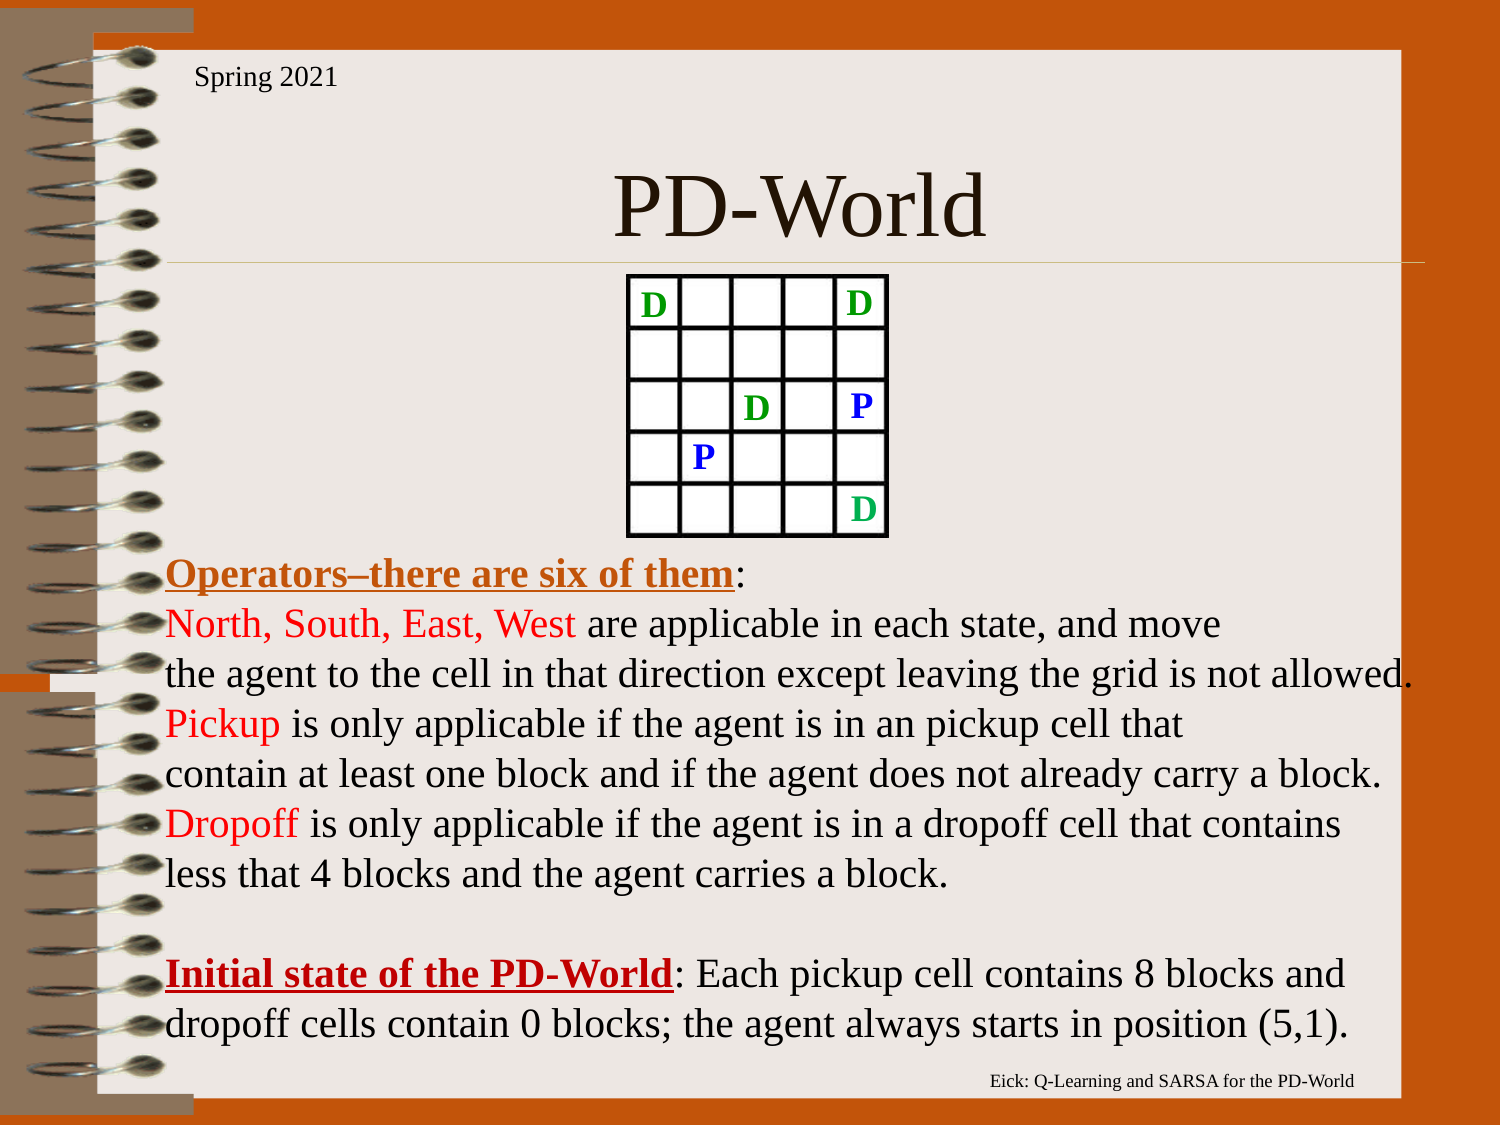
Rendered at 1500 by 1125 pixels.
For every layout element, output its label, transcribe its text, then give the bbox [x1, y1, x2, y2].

text_box P [835, 373, 889, 434]
picture [0, 8, 194, 674]
text_box P [677, 424, 731, 485]
picture [0, 692, 150, 1115]
text_box D [728, 375, 787, 436]
text_box D [835, 476, 893, 537]
title PD-World [174, 125, 1425, 275]
text_box D [625, 272, 683, 333]
text_box Operators‒there are six of them: North, South, East, West are applicable in each state, and move the agent to the cell in that direction except leaving the grid is not allowed. Pickup is only applicable if the agent is in an pickup cell that contain at least one block and if the agent does not already carry a block. Dropoff is only applicable if the agent is in a dropoff cell that contains less that 4 blocks and the agent carries a block. Initial state of the PD-World: Each pickup cell contains 8 blocks and dropoff cells contain 0 blocks; the agent always starts in position (5,1). [150, 538, 1450, 1125]
text_box Spring 2021 [179, 49, 354, 100]
picture [626, 274, 889, 538]
text_box D [831, 270, 889, 331]
